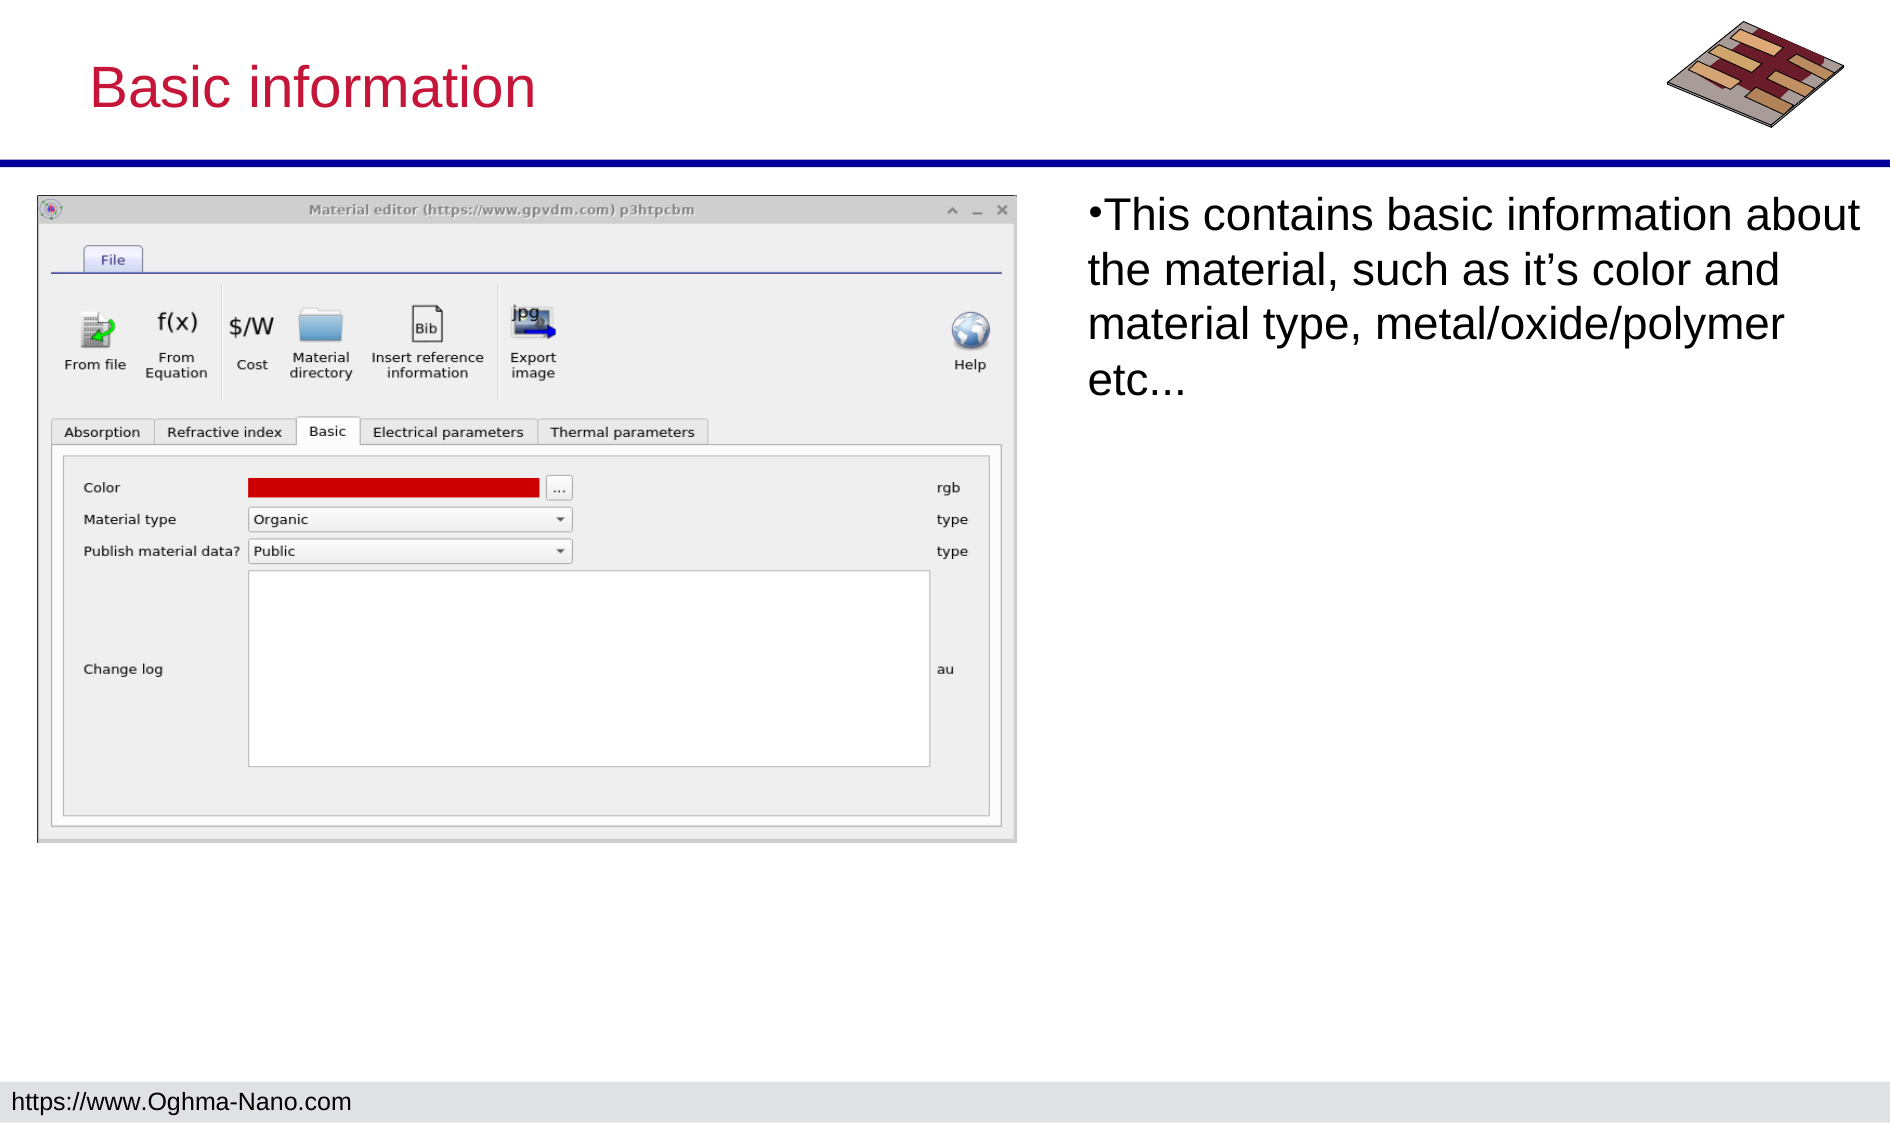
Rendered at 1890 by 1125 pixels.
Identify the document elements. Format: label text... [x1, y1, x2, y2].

text_box This contains basic information about the material, such as it’s color and material type, metal/oxide/polymer etc... [1072, 176, 1890, 852]
title Basic information [74, 34, 1634, 140]
picture [37, 195, 1017, 843]
